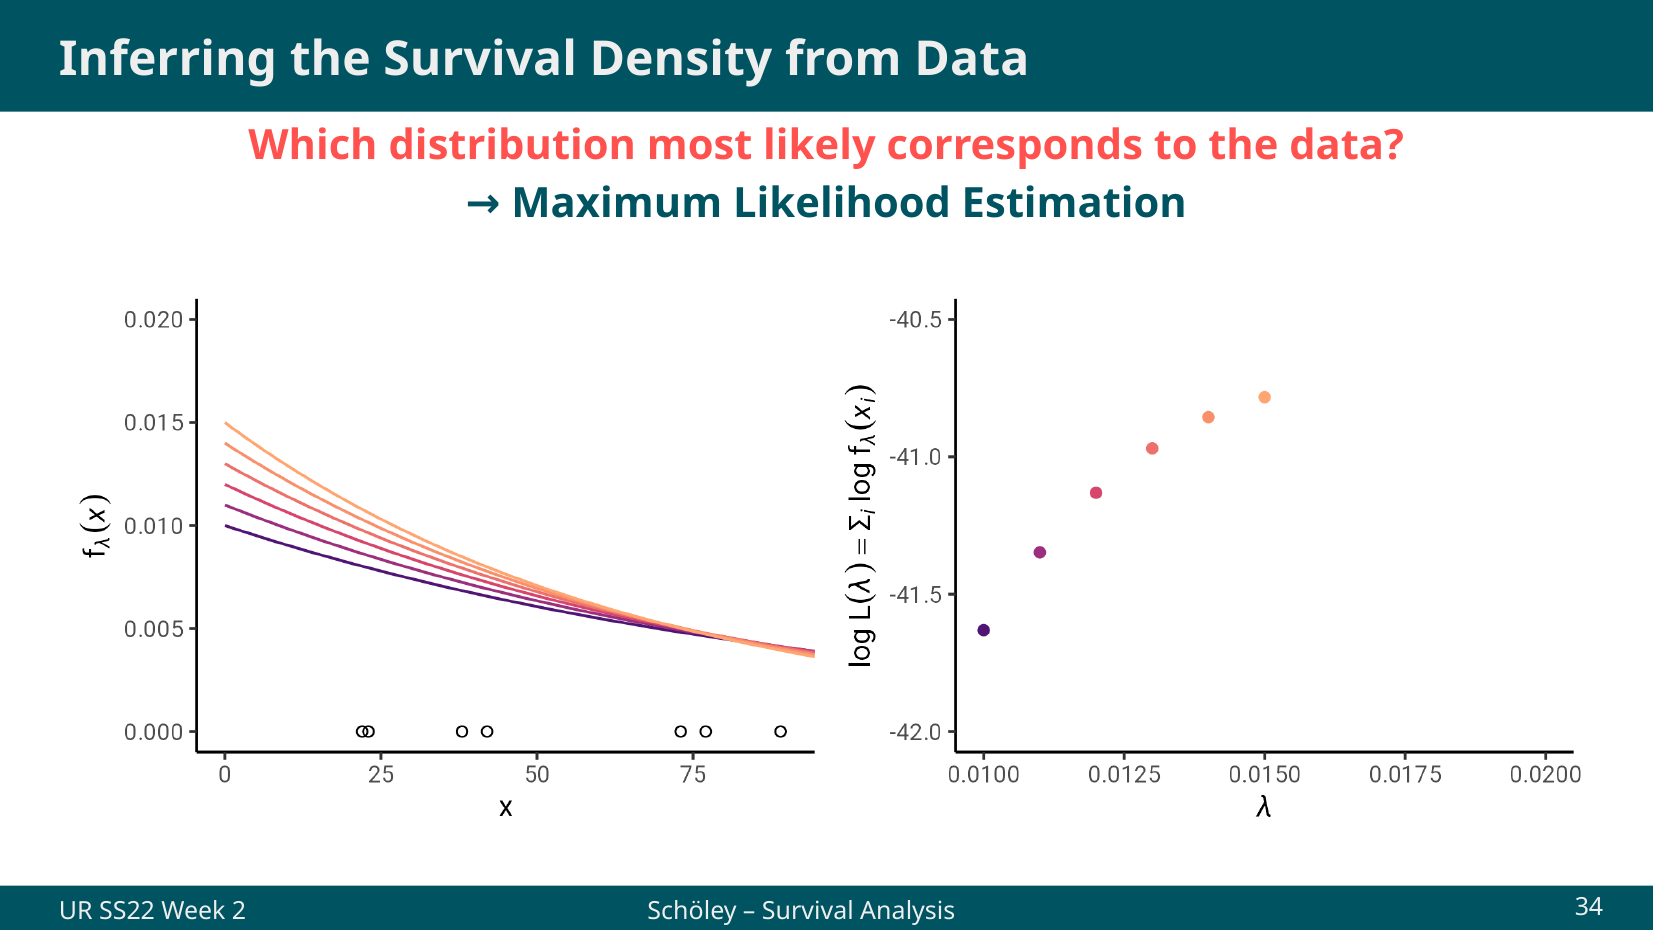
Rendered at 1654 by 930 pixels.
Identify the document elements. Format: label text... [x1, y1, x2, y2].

picture [49, 269, 1603, 852]
title Inferring the Survival Density from Data [58, 0, 1594, 107]
text_box Which distribution most likely corresponds to the data? → Maximum Likelihood Estimation [19, 107, 1634, 310]
